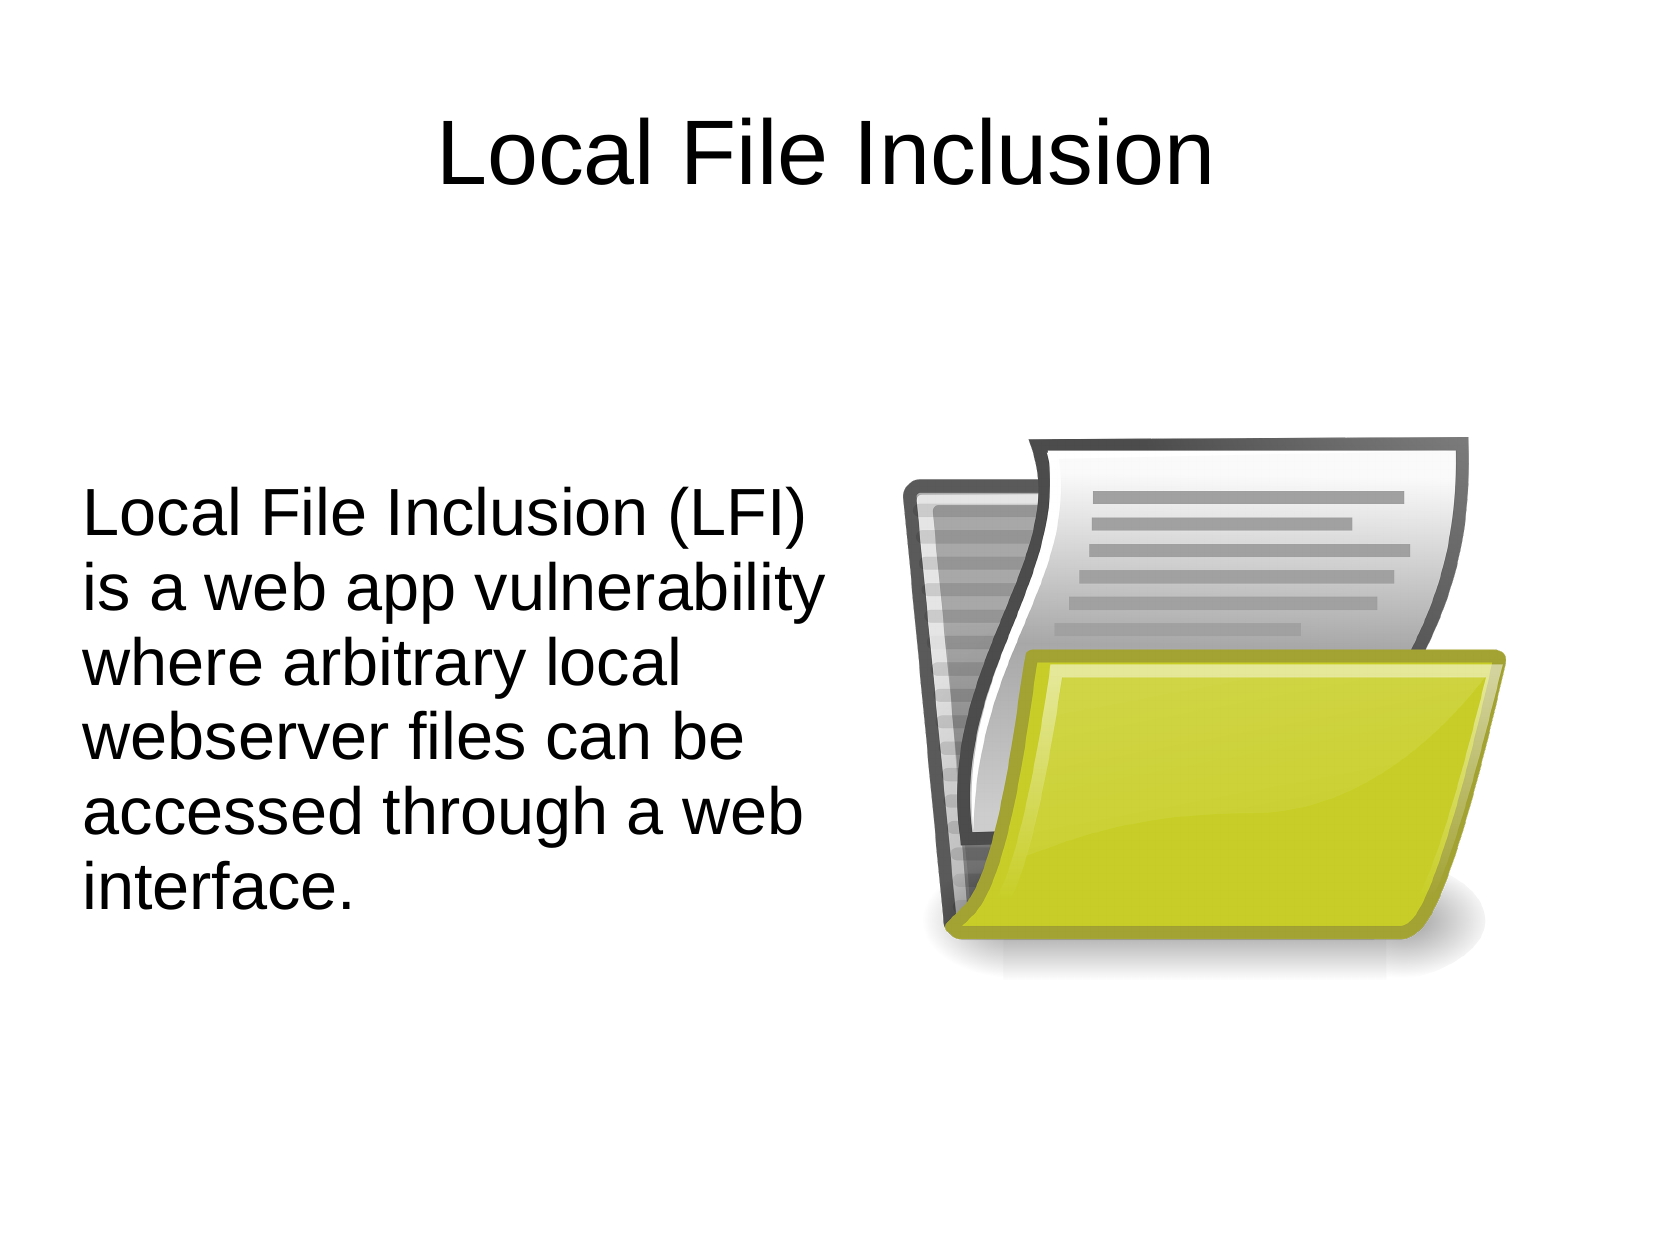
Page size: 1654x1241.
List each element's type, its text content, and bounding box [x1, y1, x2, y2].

title Local File Inclusion [82, 49, 1571, 257]
picture [903, 437, 1506, 981]
subtitle Local File Inclusion (LFI) is a web app vulnerability where arbitrary local webserver files can be accessed through a web interface. [82, 290, 1571, 1109]
